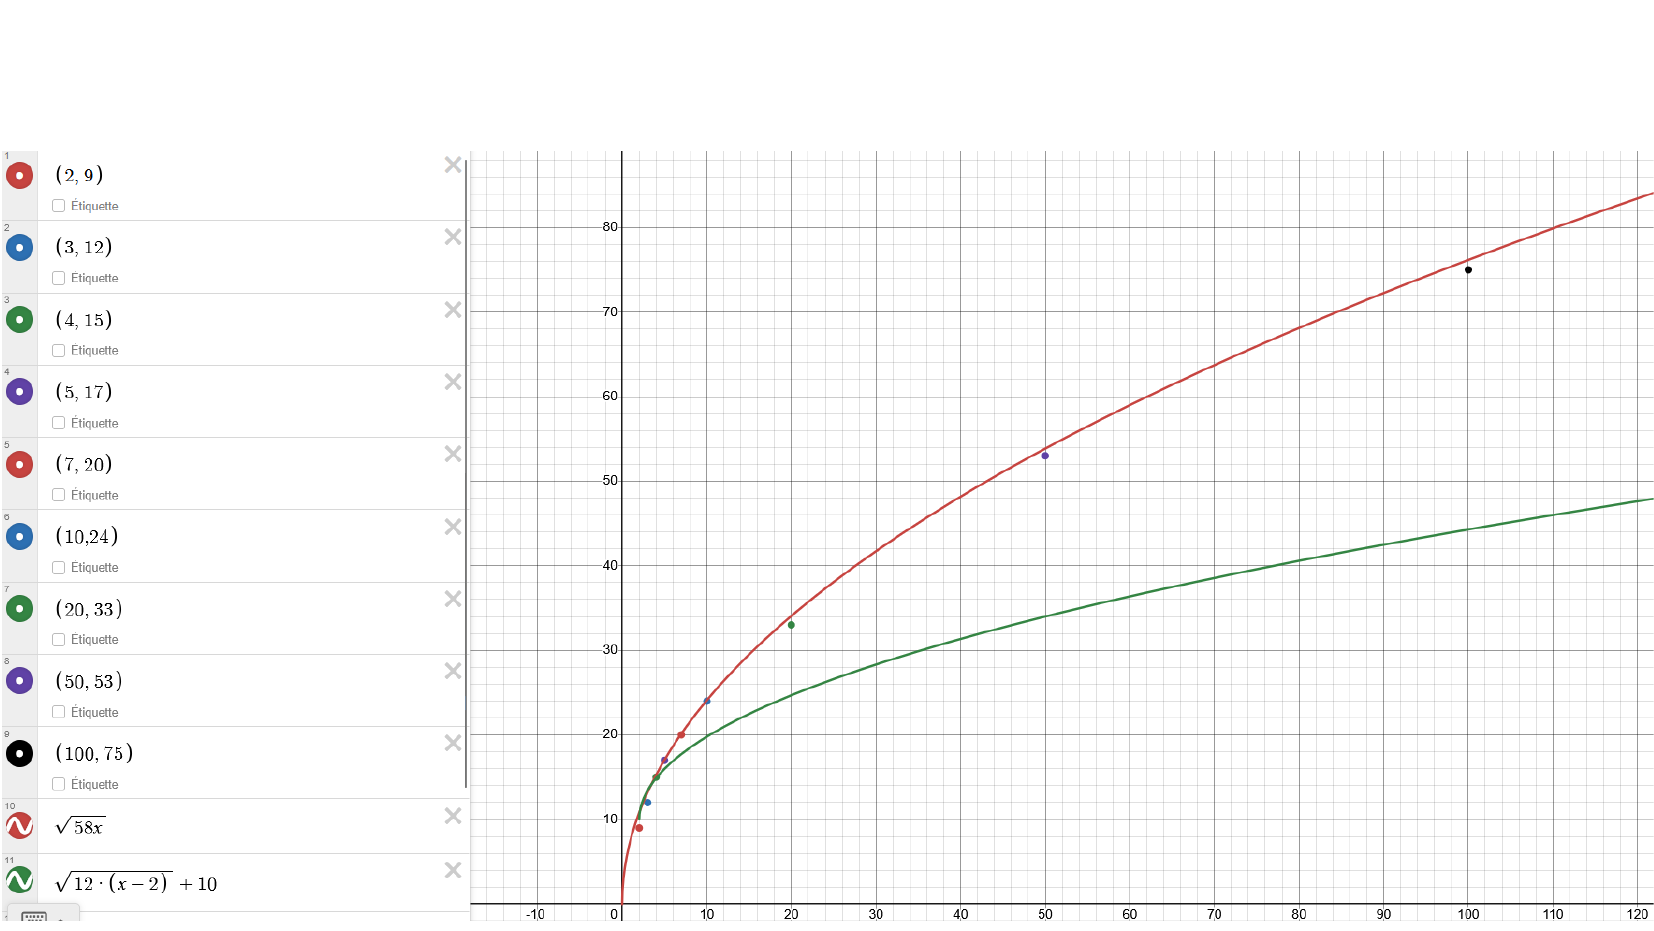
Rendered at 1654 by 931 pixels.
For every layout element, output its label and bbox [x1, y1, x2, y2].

picture [2, 151, 1654, 922]
